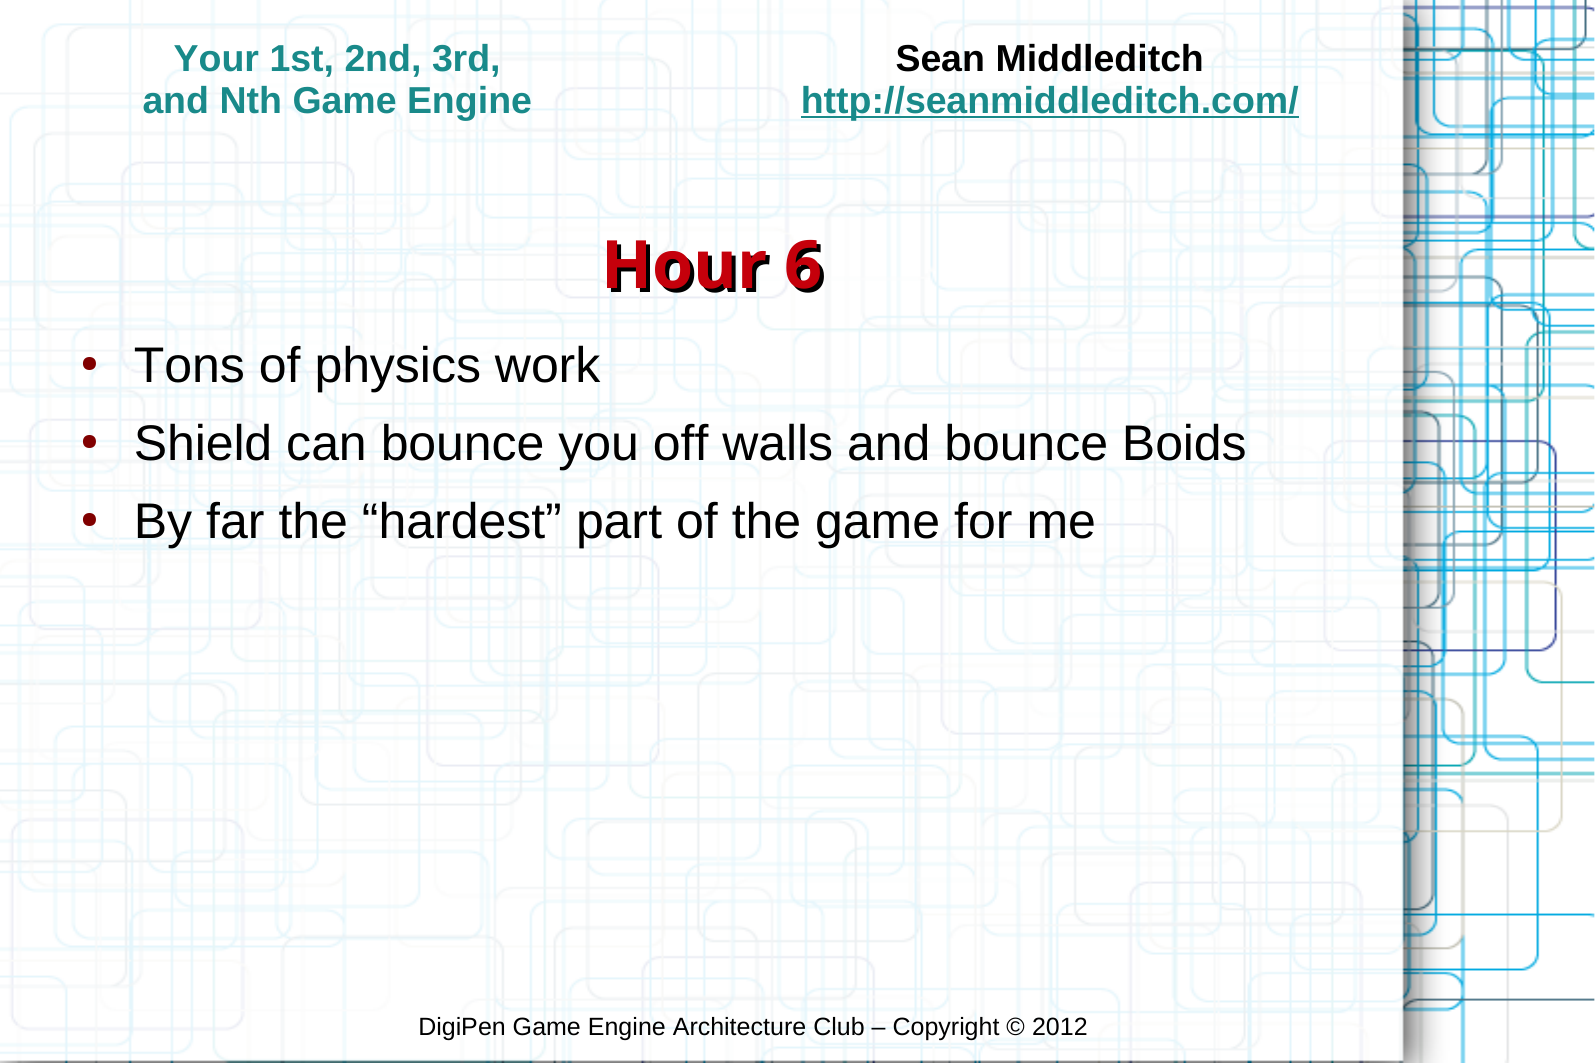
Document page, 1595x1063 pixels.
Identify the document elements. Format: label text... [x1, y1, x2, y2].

title Hour 6 [75, 225, 1351, 301]
picture [0, 0, 1595, 1063]
list Tons of physics work Shield can bounce you off walls and bounce Boids By far the “hardest” part of the game for me [63, 337, 1351, 976]
list Your 1st, 2nd, 3rd, and Nth Game Engine [75, 37, 601, 151]
list DigiPen Game Engine Architecture Club – Copyright © 2012 [75, 1012, 1363, 1051]
list Sean Middleditch http://seanmiddleditch.com/ [787, 37, 1313, 151]
